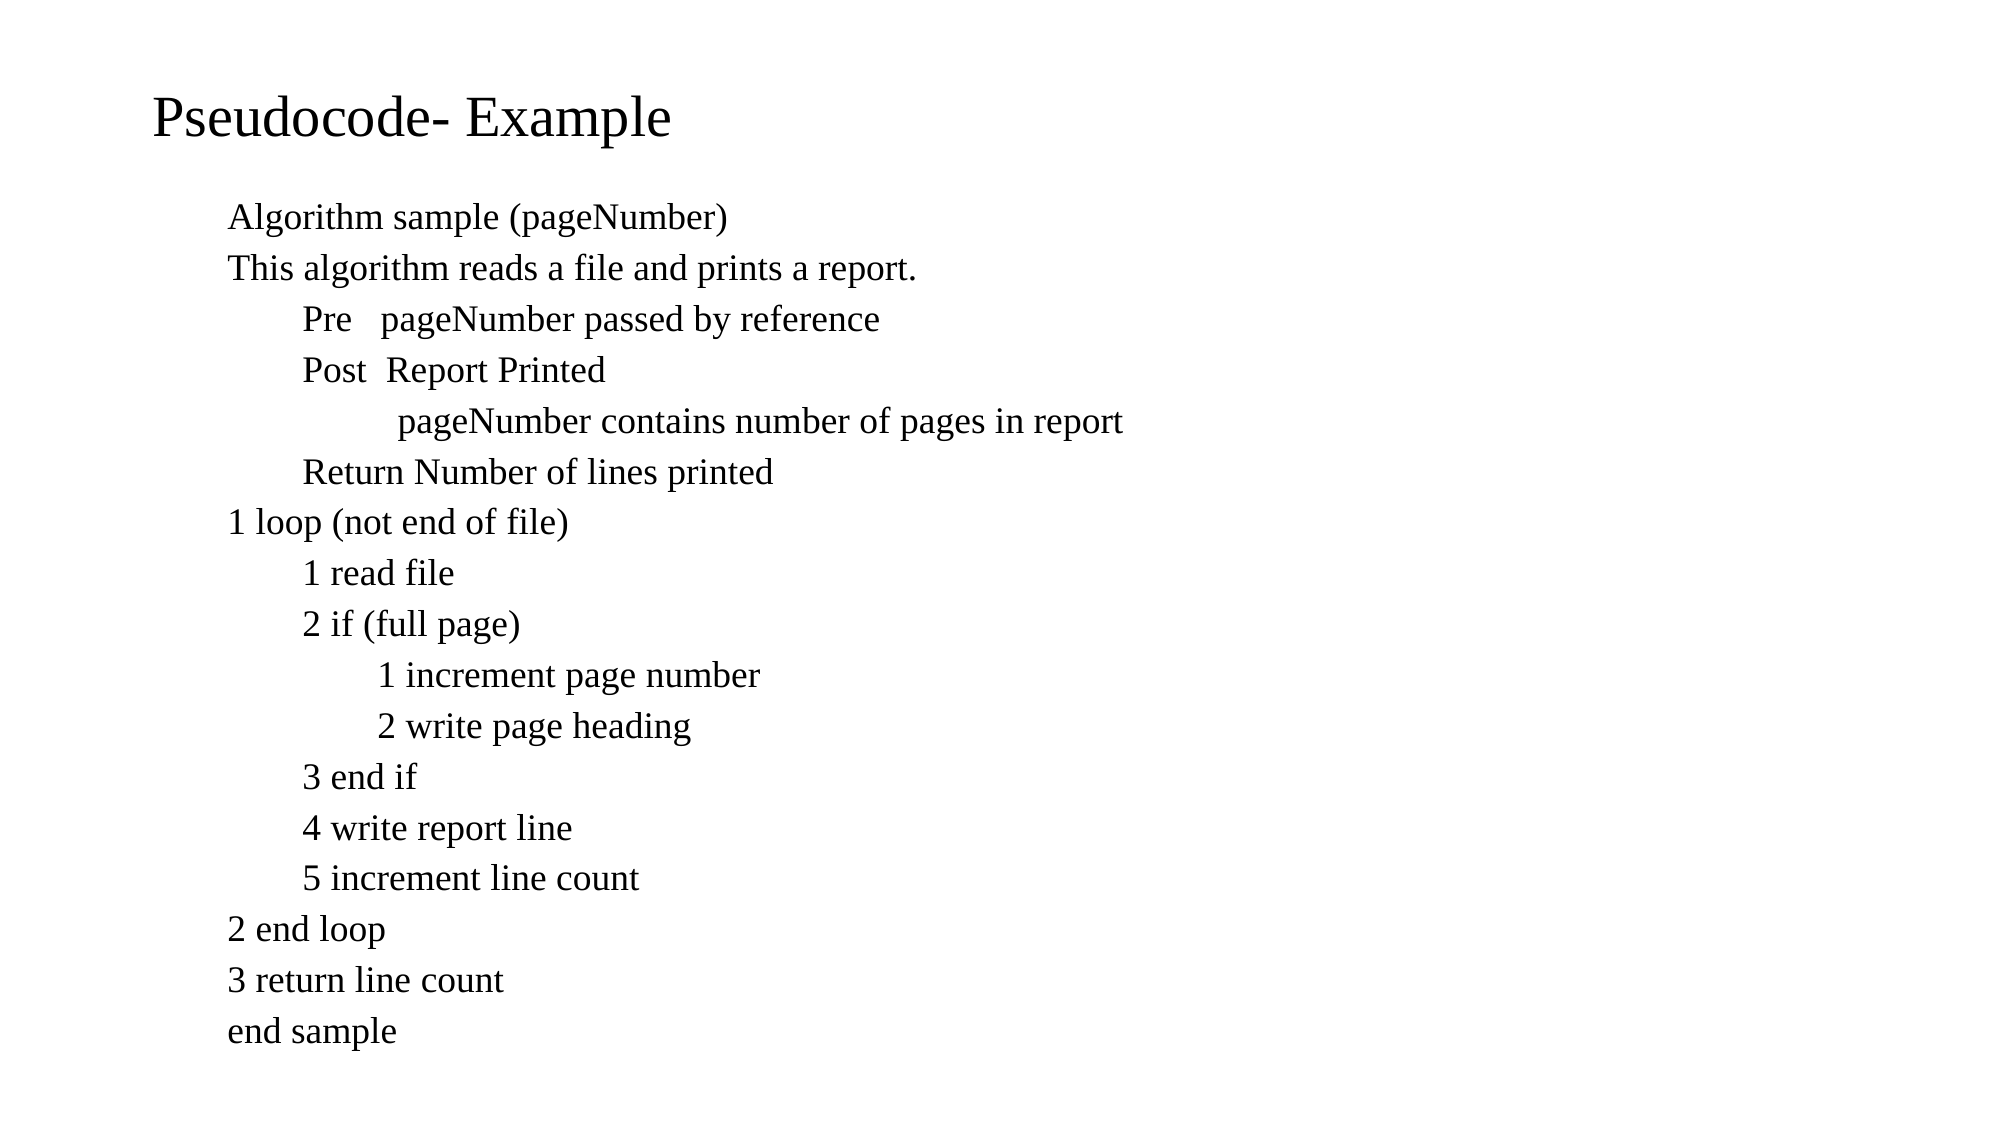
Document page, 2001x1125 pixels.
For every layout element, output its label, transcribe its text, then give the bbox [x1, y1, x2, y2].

title Pseudocode- Example [137, 59, 1863, 175]
list Algorithm sample (pageNumber) This algorithm reads a file and prints a report. Pre pageNumber passed by reference Post Report Printed pageNumber contains number of pages in report Return Number of lines printed 1 loop (not end of file) 1 read file 2 if (full page) 1 increment page number 2 write page heading 3 end if 4 write report line 5 increment line count 2 end loop 3 return line count end sample [137, 189, 1863, 1087]
